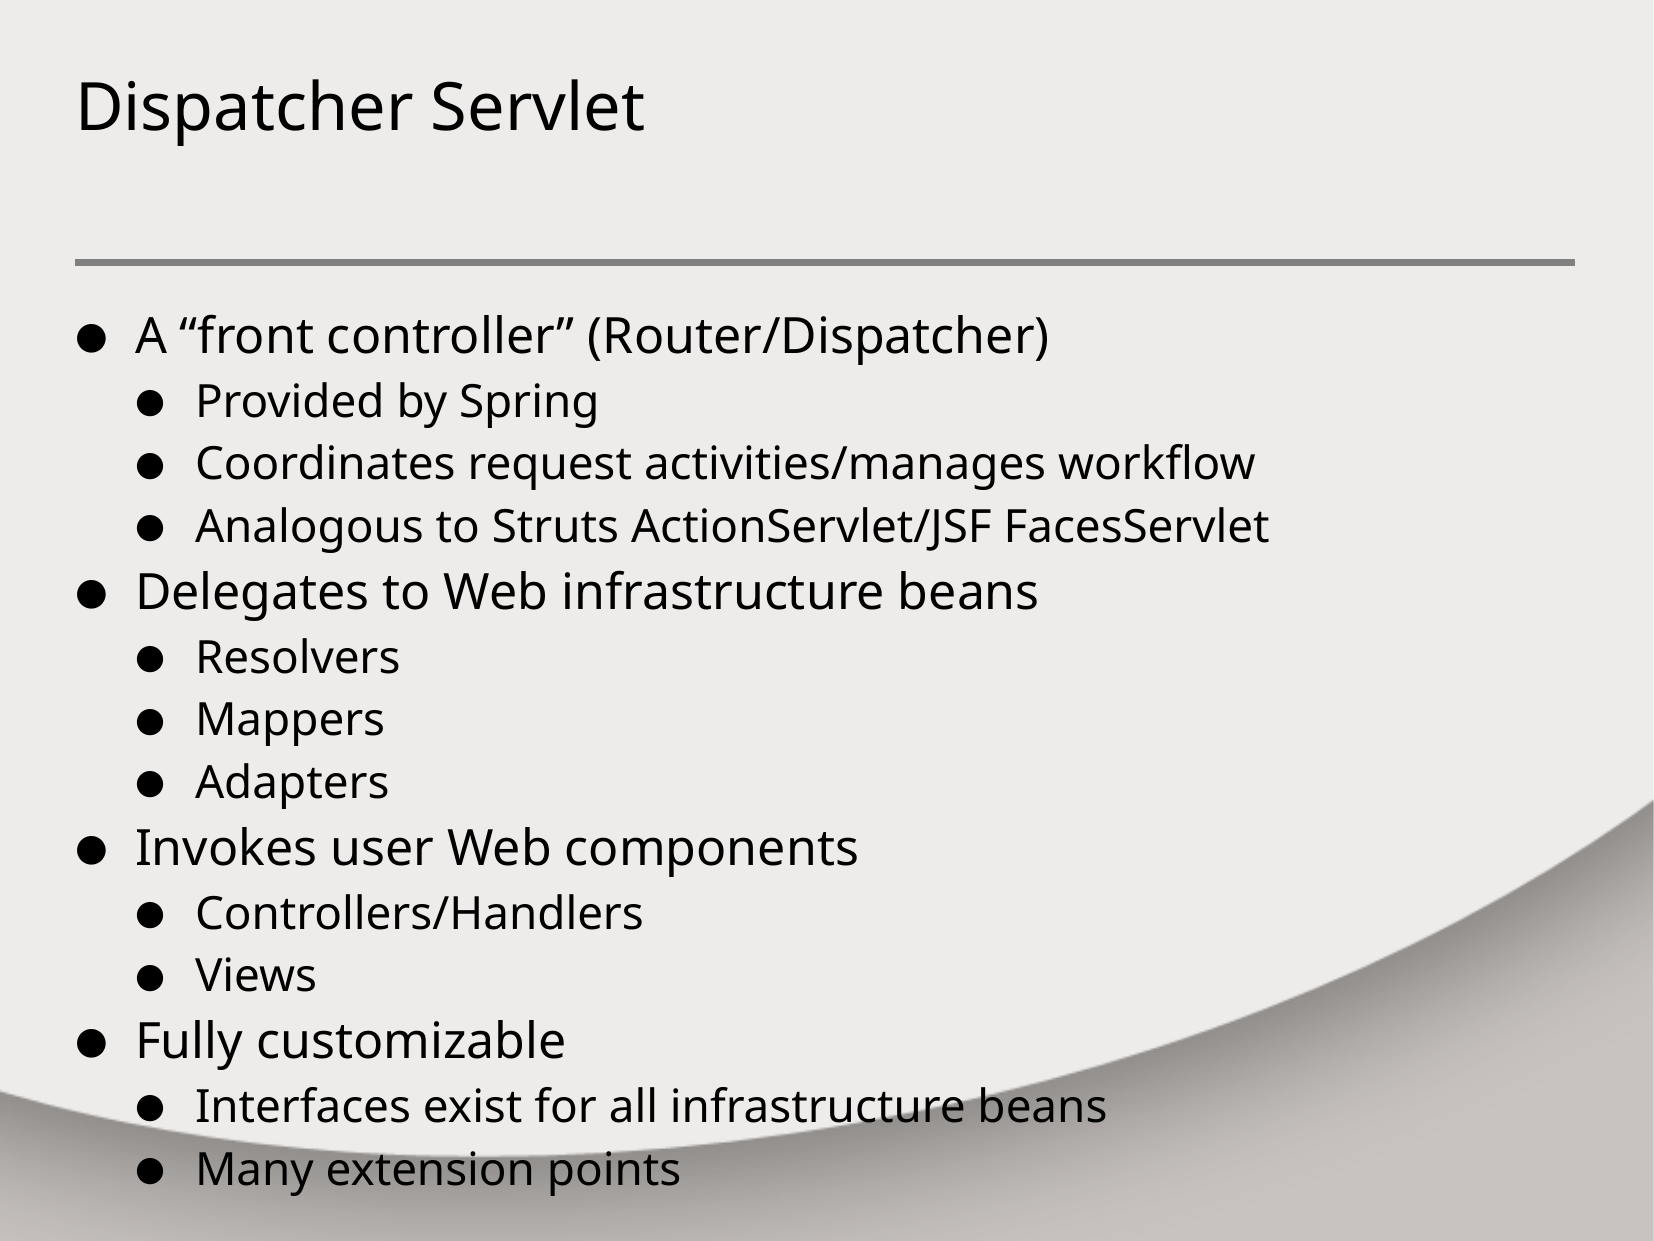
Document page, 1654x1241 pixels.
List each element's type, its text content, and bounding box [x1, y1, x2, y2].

list A “front controller” (Router/Dispatcher) Provided by Spring Coordinates request activities/manages workflow Analogous to Struts ActionServlet/JSF FacesServlet Delegates to Web infrastructure beans Resolvers Mappers Adapters Invokes user Web components Controllers/Handlers Views Fully customizable Interfaces exist for all infrastructure beans Many extension points [75, 300, 1576, 1163]
picture [0, 0, 1654, 1241]
title Dispatcher Servlet [75, 75, 1576, 226]
